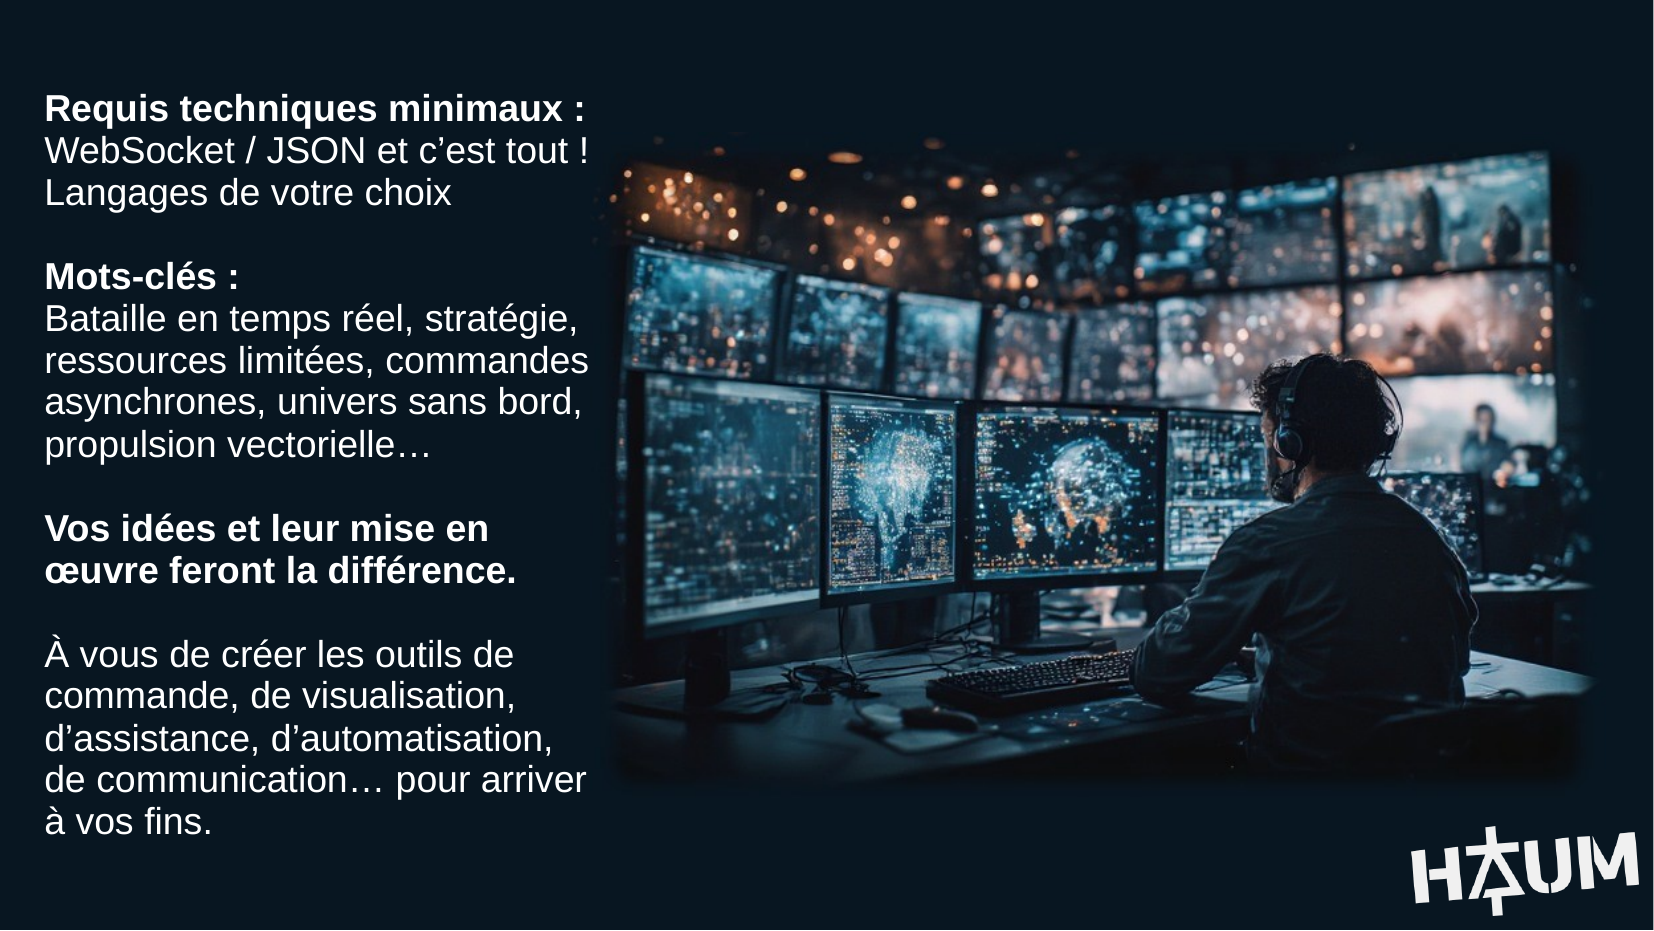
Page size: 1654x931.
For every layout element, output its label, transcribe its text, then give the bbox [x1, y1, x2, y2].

text_box Requis techniques minimaux : WebSocket / JSON et c’est tout ! Langages de votre choix Mots-clés : Bataille en temps réel, stratégie, ressources limitées, commandes asynchrones, univers sans bord, propulsion vectorielle… Vos idées et leur mise en œuvre feront la différence. À vous de créer les outils de commande, de visualisation, d’assistance, d’automatisation, de communication… pour arriver à vos fins. [29, 79, 621, 851]
picture [1411, 826, 1639, 916]
picture [590, 132, 1606, 798]
